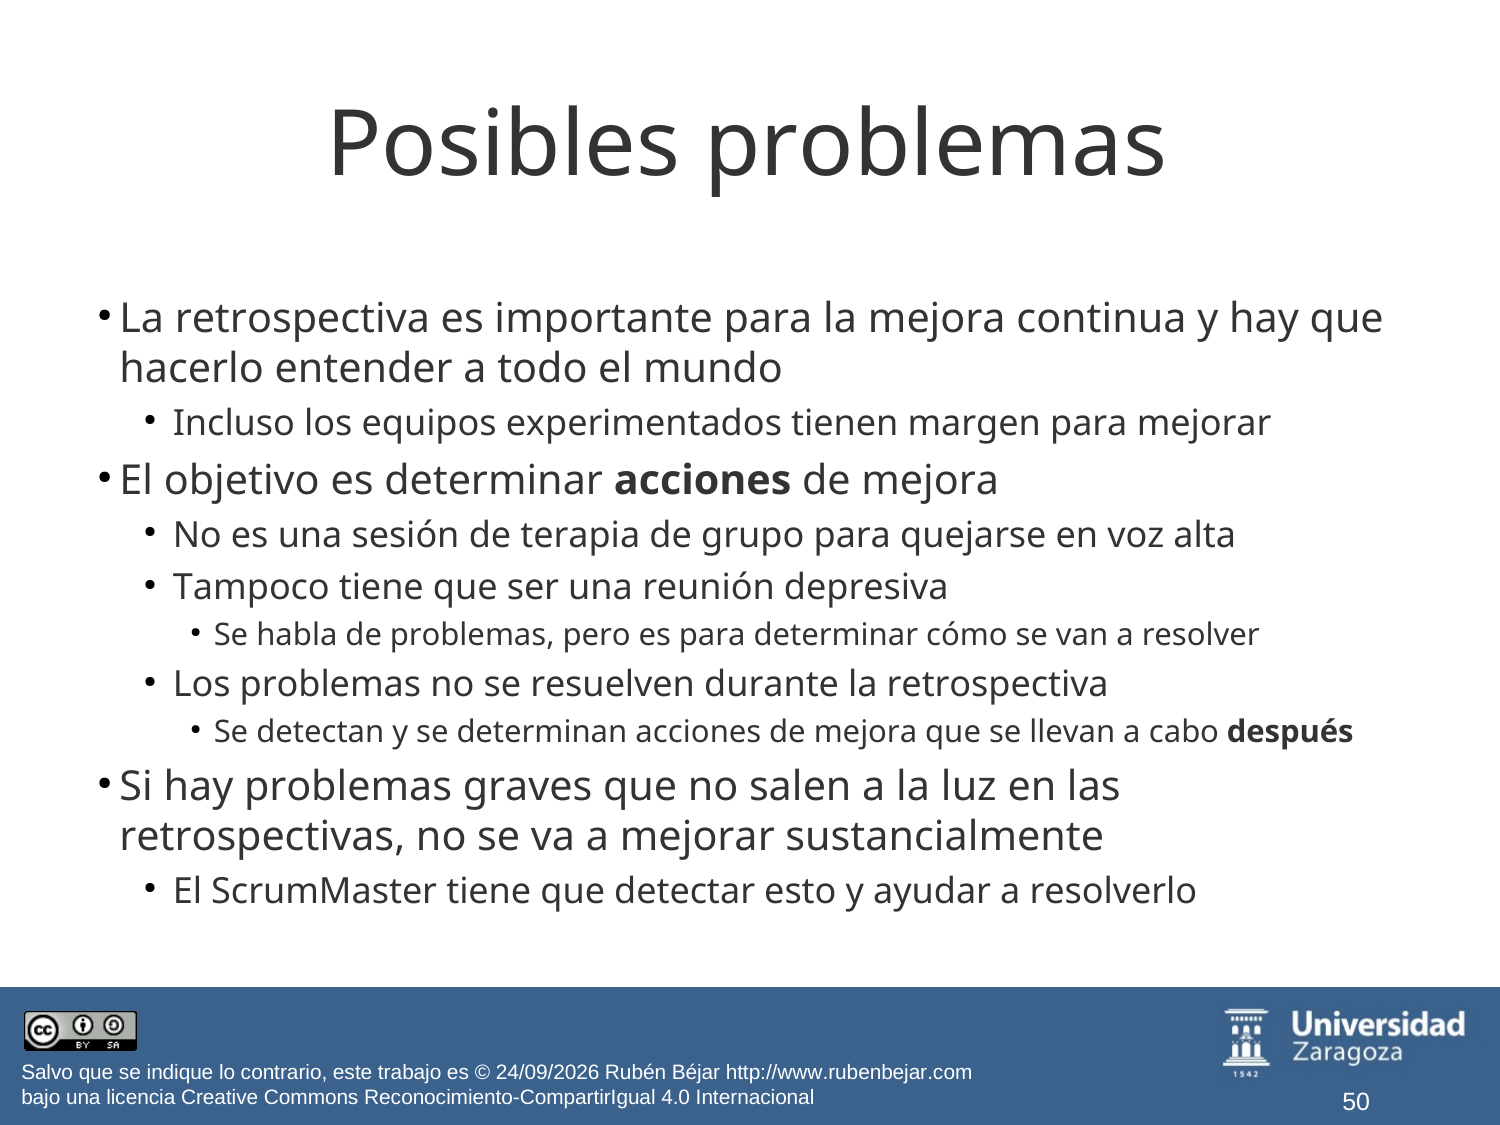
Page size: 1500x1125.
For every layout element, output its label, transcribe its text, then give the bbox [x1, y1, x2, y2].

list La retrospectiva es importante para la mejora continua y hay que hacerlo entender a todo el mundo Incluso los equipos experimentados tienen margen para mejorar El objetivo es determinar acciones de mejora No es una sesión de terapia de grupo para quejarse en voz alta Tampoco tiene que ser una reunión depresiva Se habla de problemas, pero es para determinar cómo se van a resolver Los problemas no se resuelven durante la retrospectiva Se detectan y se determinan acciones de mejora que se llevan a cabo después Si hay problemas graves que no salen a la luz en las retrospectivas, no se va a mejorar sustancialmente El ScrumMaster tiene que detectar esto y ayudar a resolverlo [82, 283, 1418, 936]
picture [0, 987, 1500, 1125]
title Posibles problemas [74, 21, 1420, 257]
